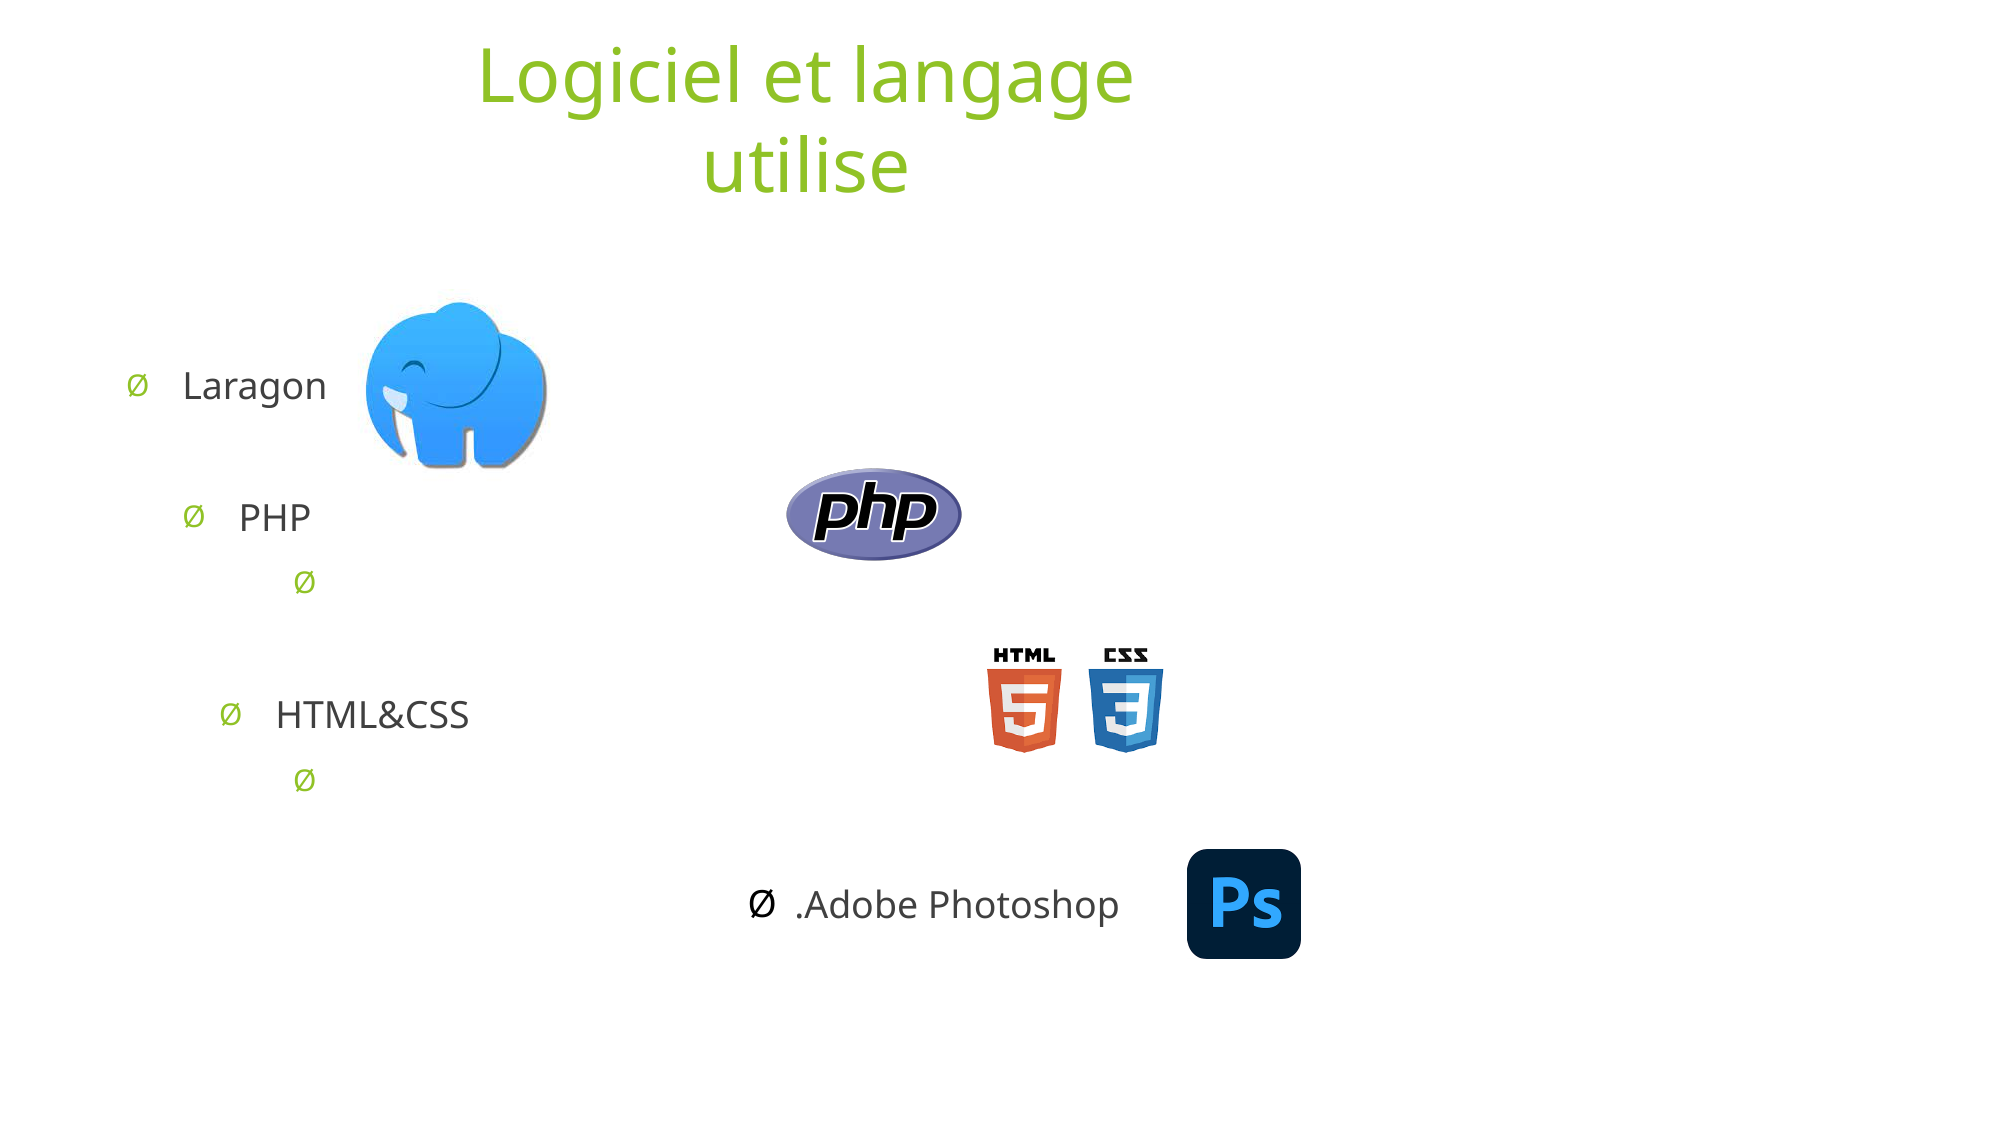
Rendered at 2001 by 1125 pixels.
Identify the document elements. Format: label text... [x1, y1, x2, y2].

picture [1187, 849, 1301, 959]
title Logiciel et langage utilise [111, 19, 1522, 237]
picture [326, 289, 586, 482]
picture [784, 466, 964, 563]
text_box .Adobe Photoshop [732, 873, 1187, 935]
picture [962, 641, 1188, 759]
list Laragon PHP HTML&CSS [111, 354, 1522, 992]
